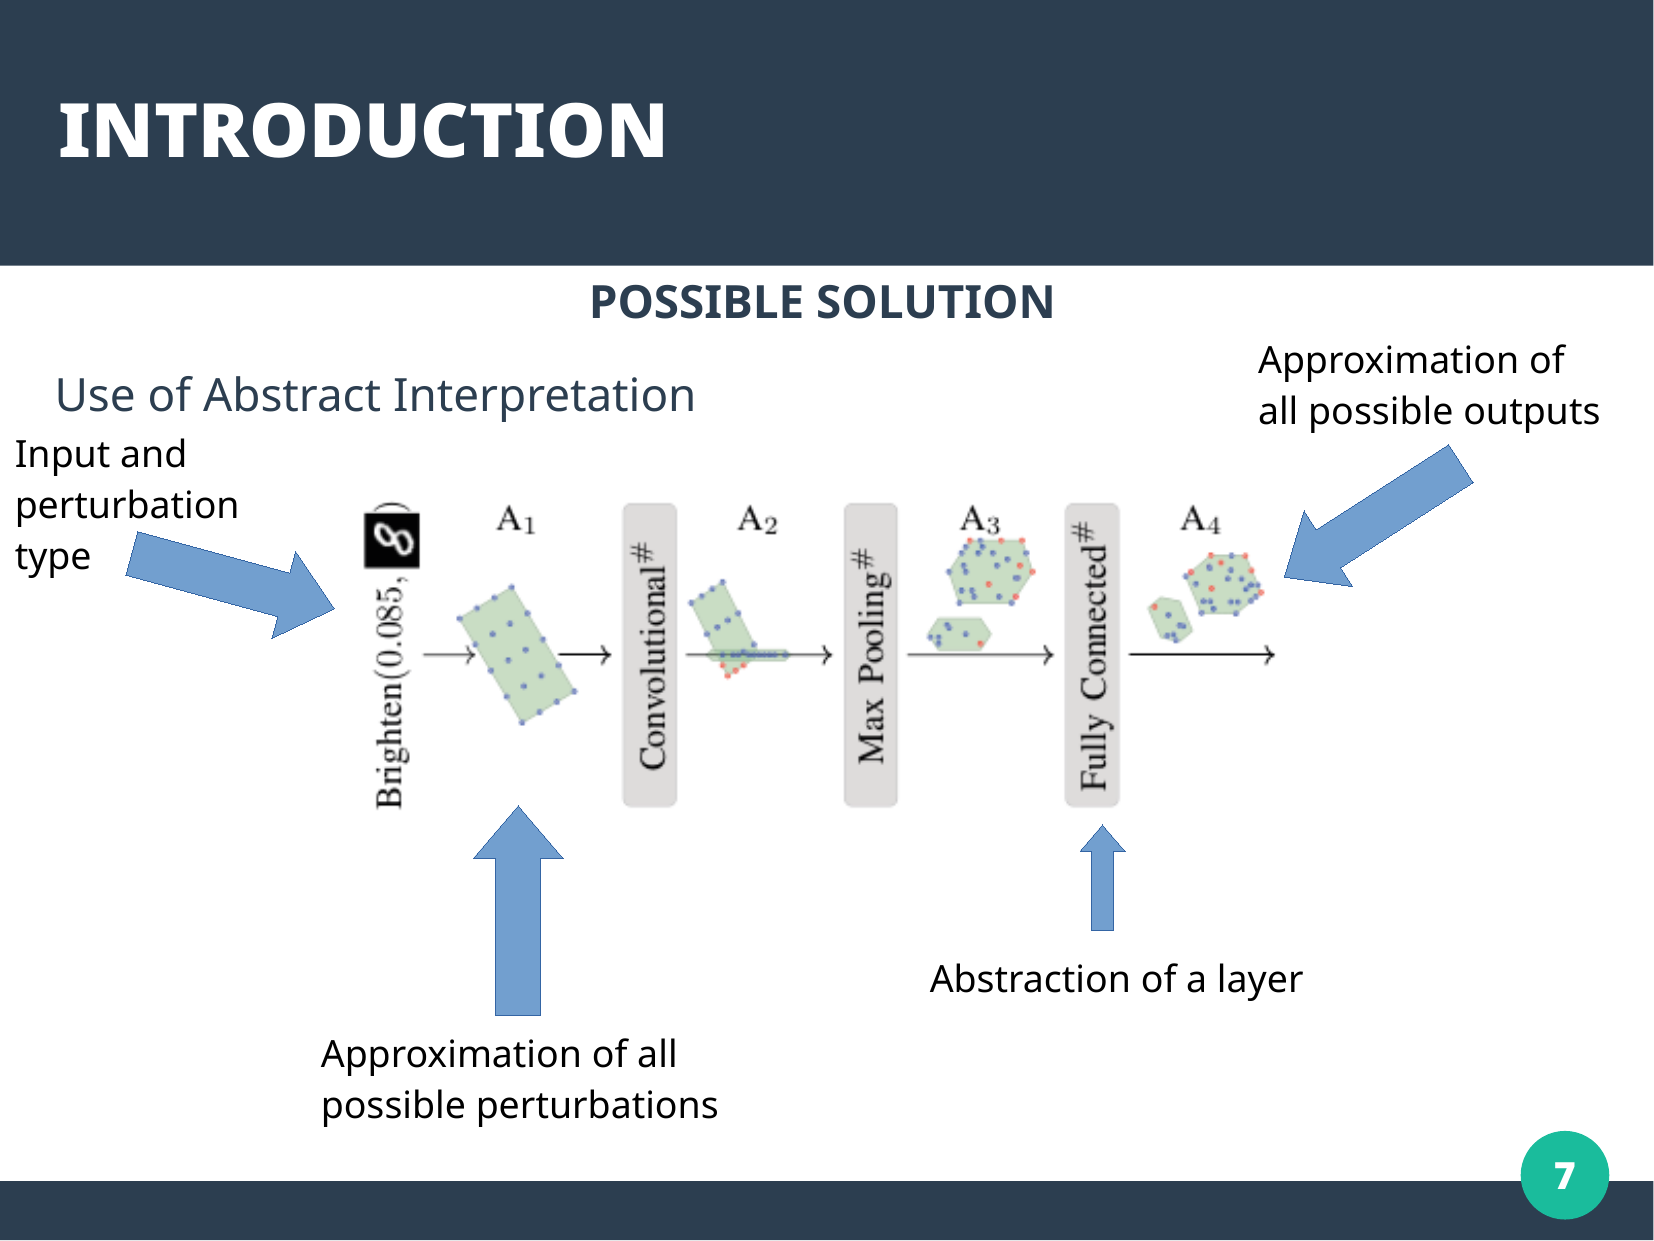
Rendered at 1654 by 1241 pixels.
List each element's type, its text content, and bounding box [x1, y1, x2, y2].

text_box Approximation of all possible outputs [1243, 325, 1606, 425]
text_box Abstraction of a layer [915, 945, 1309, 1002]
text_box Input and perturbation type [0, 420, 248, 561]
text_box [125, 531, 335, 639]
text_box [1284, 444, 1474, 587]
picture [313, 446, 1306, 871]
title INTRODUCTION [59, 49, 1595, 207]
text_box [473, 805, 564, 1016]
text_box [1080, 824, 1126, 931]
text_box Approximation of all possible perturbations [306, 1020, 721, 1119]
list POSSIBLE SOLUTION Use of Abstract Interpretation [54, 270, 1591, 1097]
